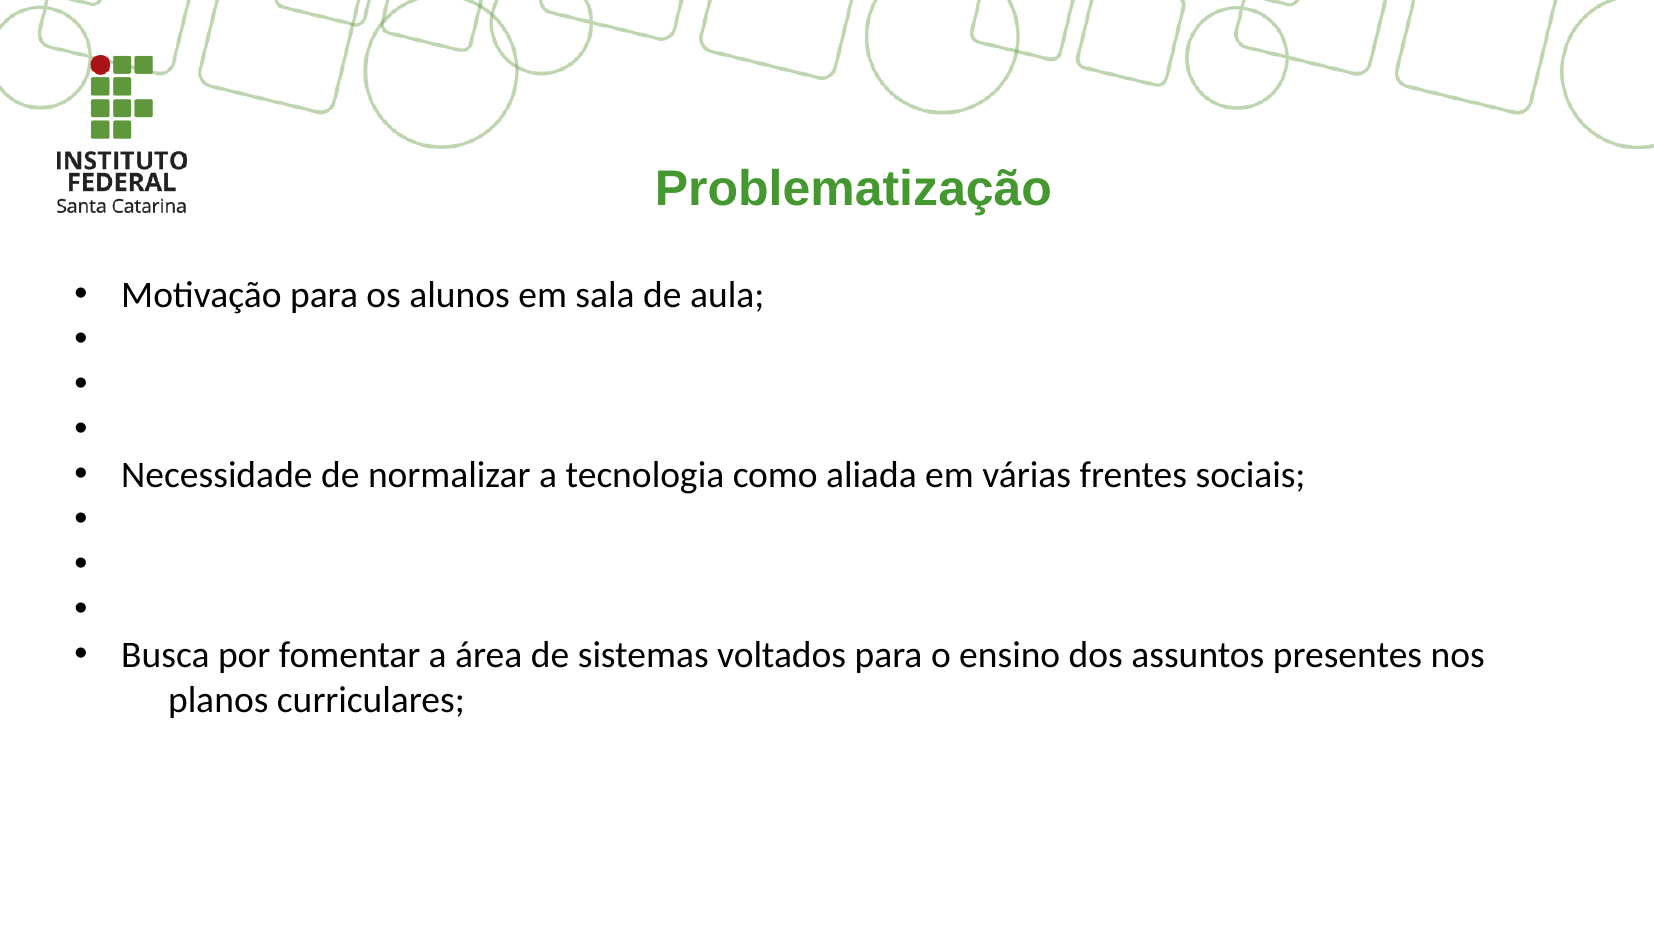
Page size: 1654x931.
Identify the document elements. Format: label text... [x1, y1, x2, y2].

text_box Motivação para os alunos em sala de aula; Necessidade de normalizar a tecnologia como aliada em várias frentes sociais; Busca por fomentar a área de sistemas voltados para o ensino dos assuntos presentes nos planos curriculares; [59, 262, 1607, 733]
title Problematização [198, 155, 1510, 217]
